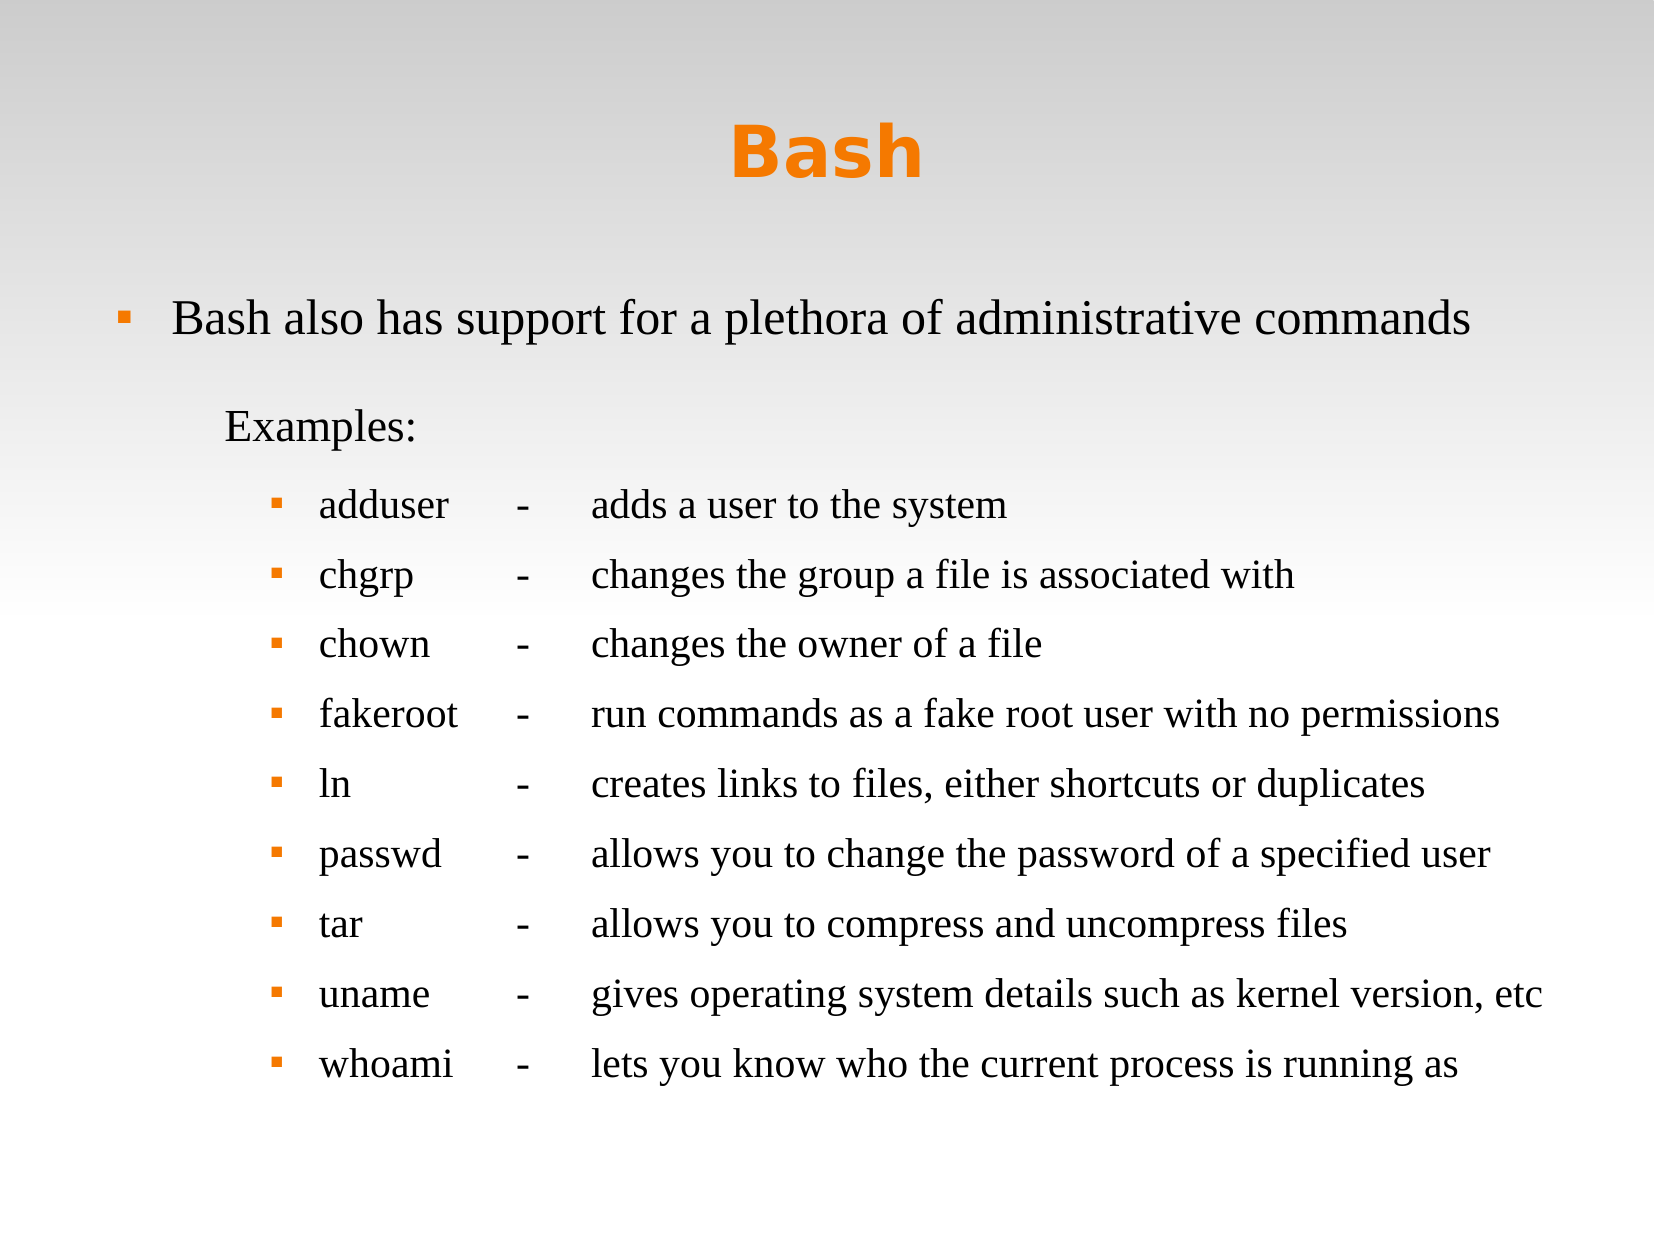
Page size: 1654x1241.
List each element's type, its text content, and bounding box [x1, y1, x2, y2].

list Bash also has support for a plethora of administrative commands Examples: adduser - adds a user to the system chgrp - changes the group a file is associated with chown - changes the owner of a file fakeroot - run commands as a fake root user with no permissions ln - creates links to files, either shortcuts or duplicates passwd - allows you to change the password of a specified user tar - allows you to compress and uncompress files uname - gives operating system details such as kernel version, etc whoami - lets you know who the current process is running as [82, 290, 1571, 1140]
title Bash [82, 49, 1571, 257]
